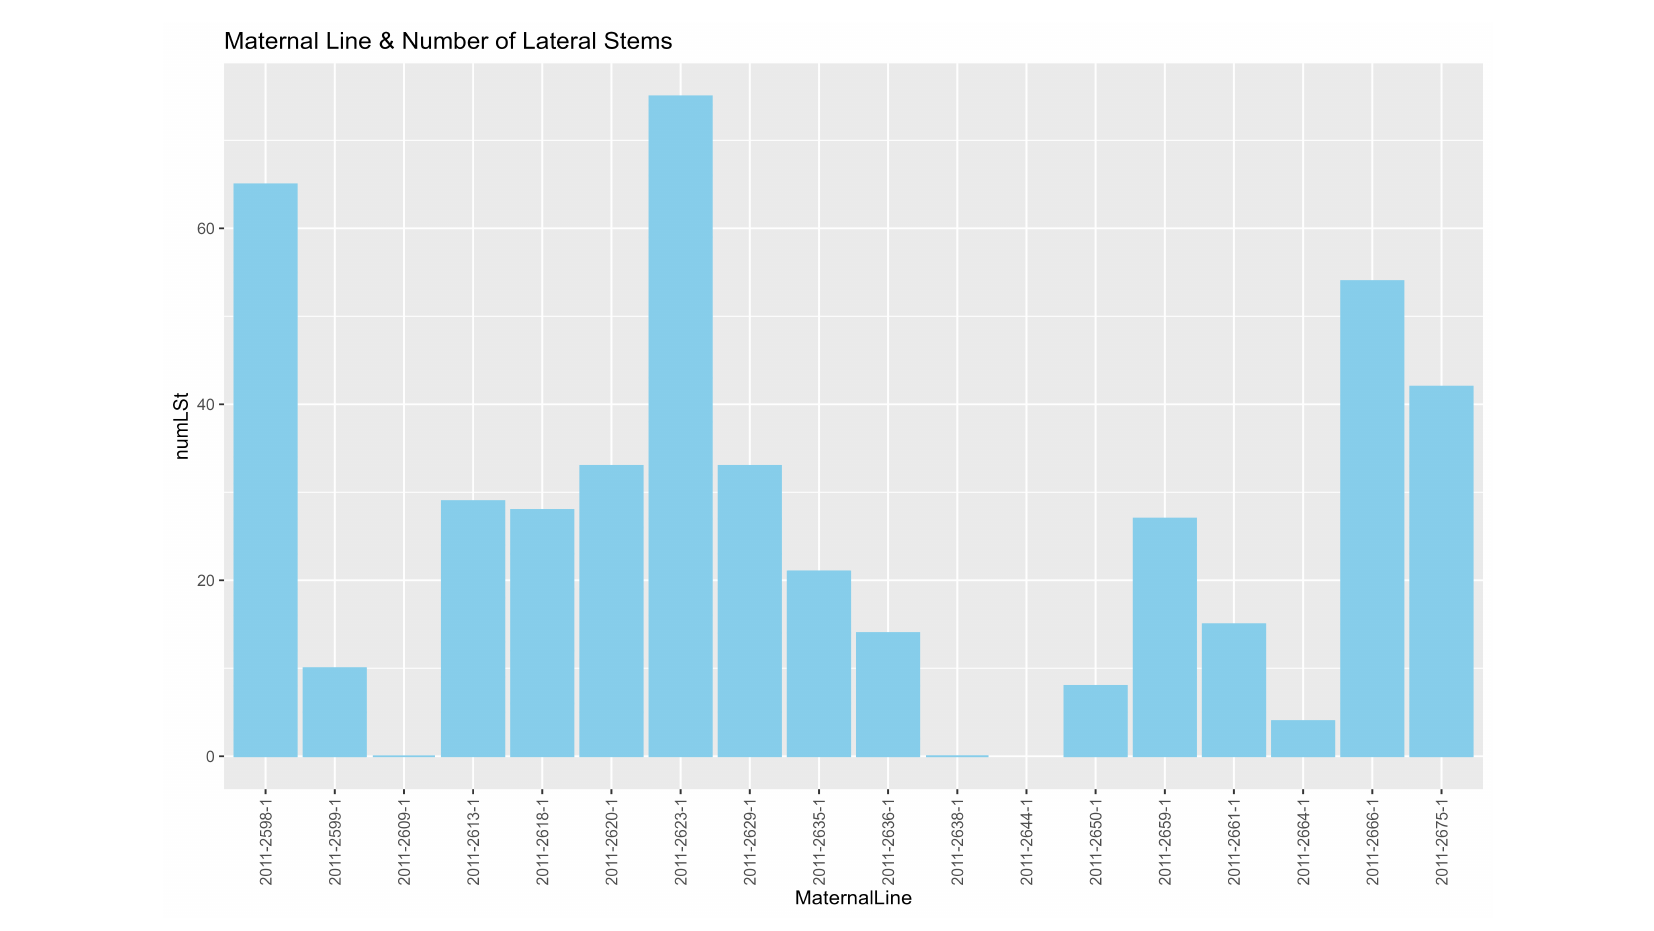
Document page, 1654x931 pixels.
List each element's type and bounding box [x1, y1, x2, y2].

picture [163, 22, 1493, 918]
